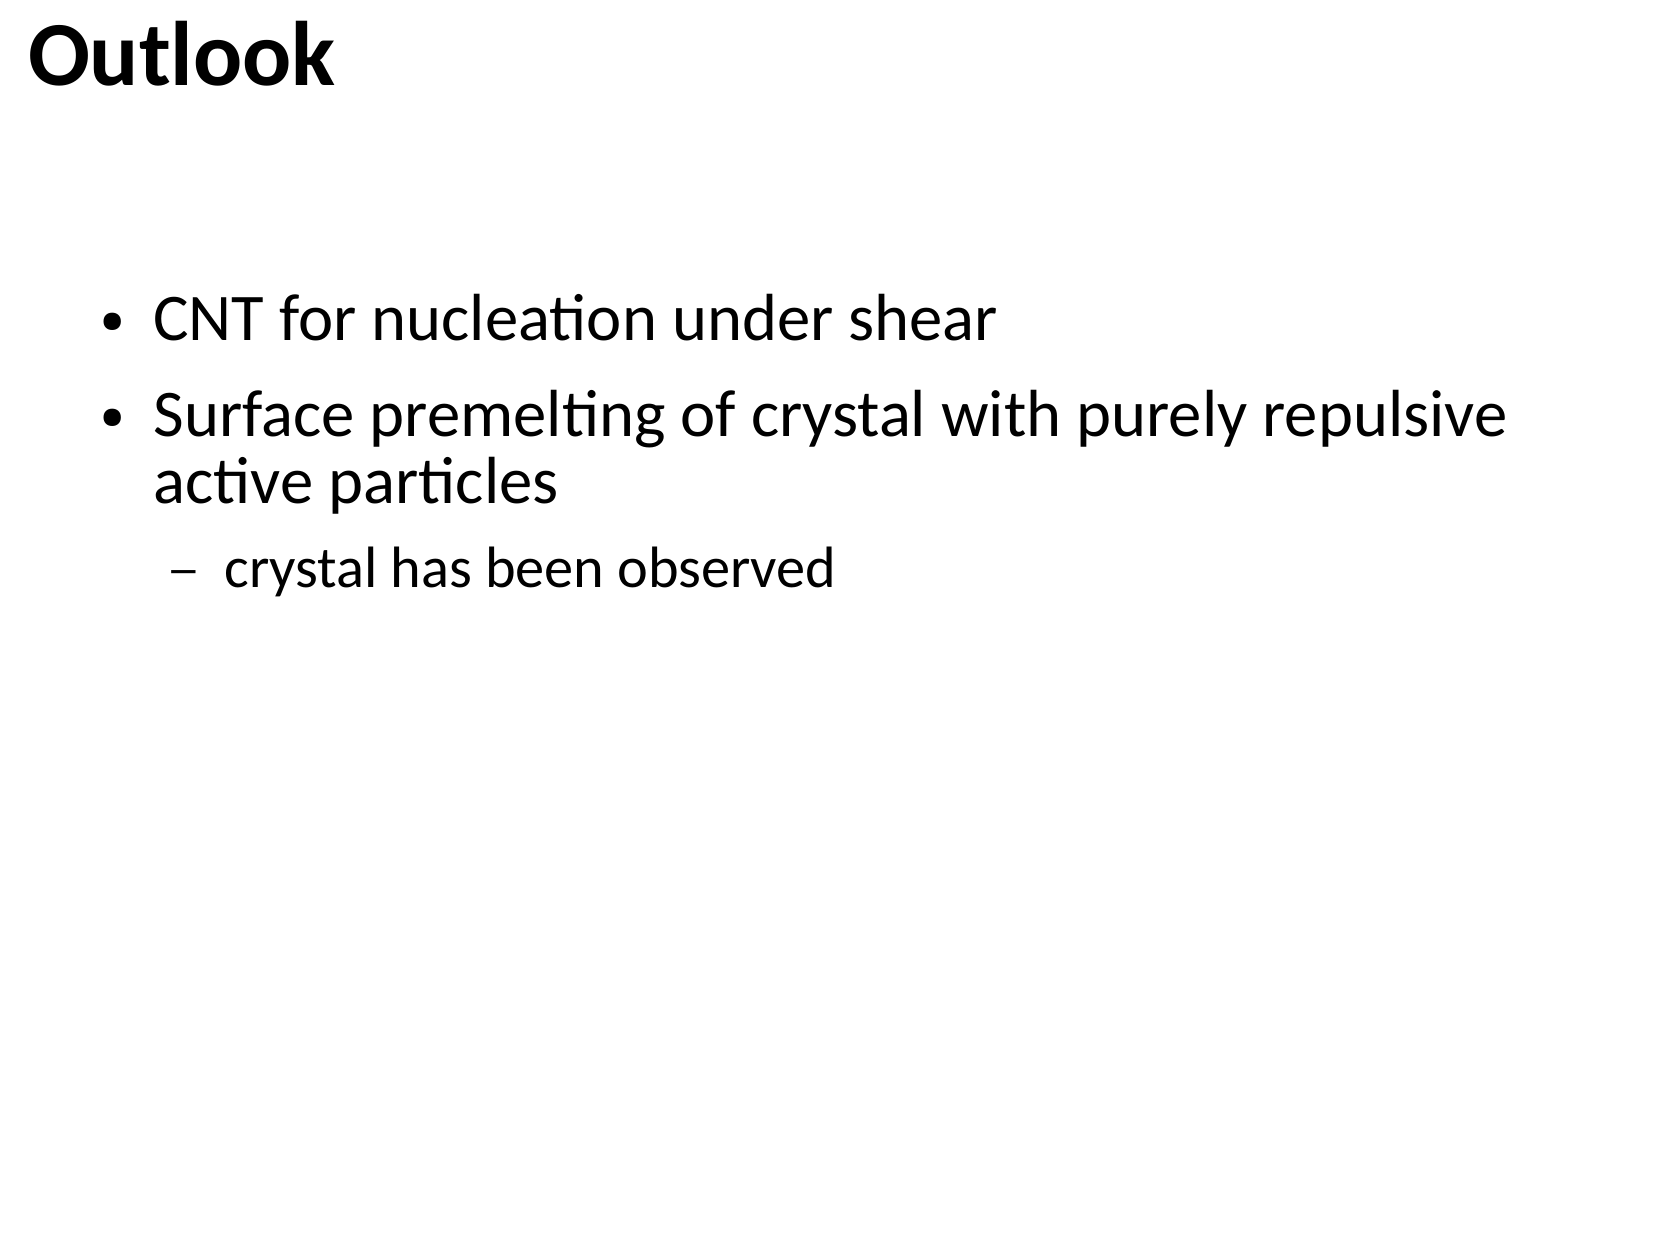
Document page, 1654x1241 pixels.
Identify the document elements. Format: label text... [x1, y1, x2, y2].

title Outlook [28, 4, 1622, 121]
list CNT for nucleation under shear Surface premelting of crystal with purely repulsive active particles crystal has been observed [82, 290, 1571, 1010]
